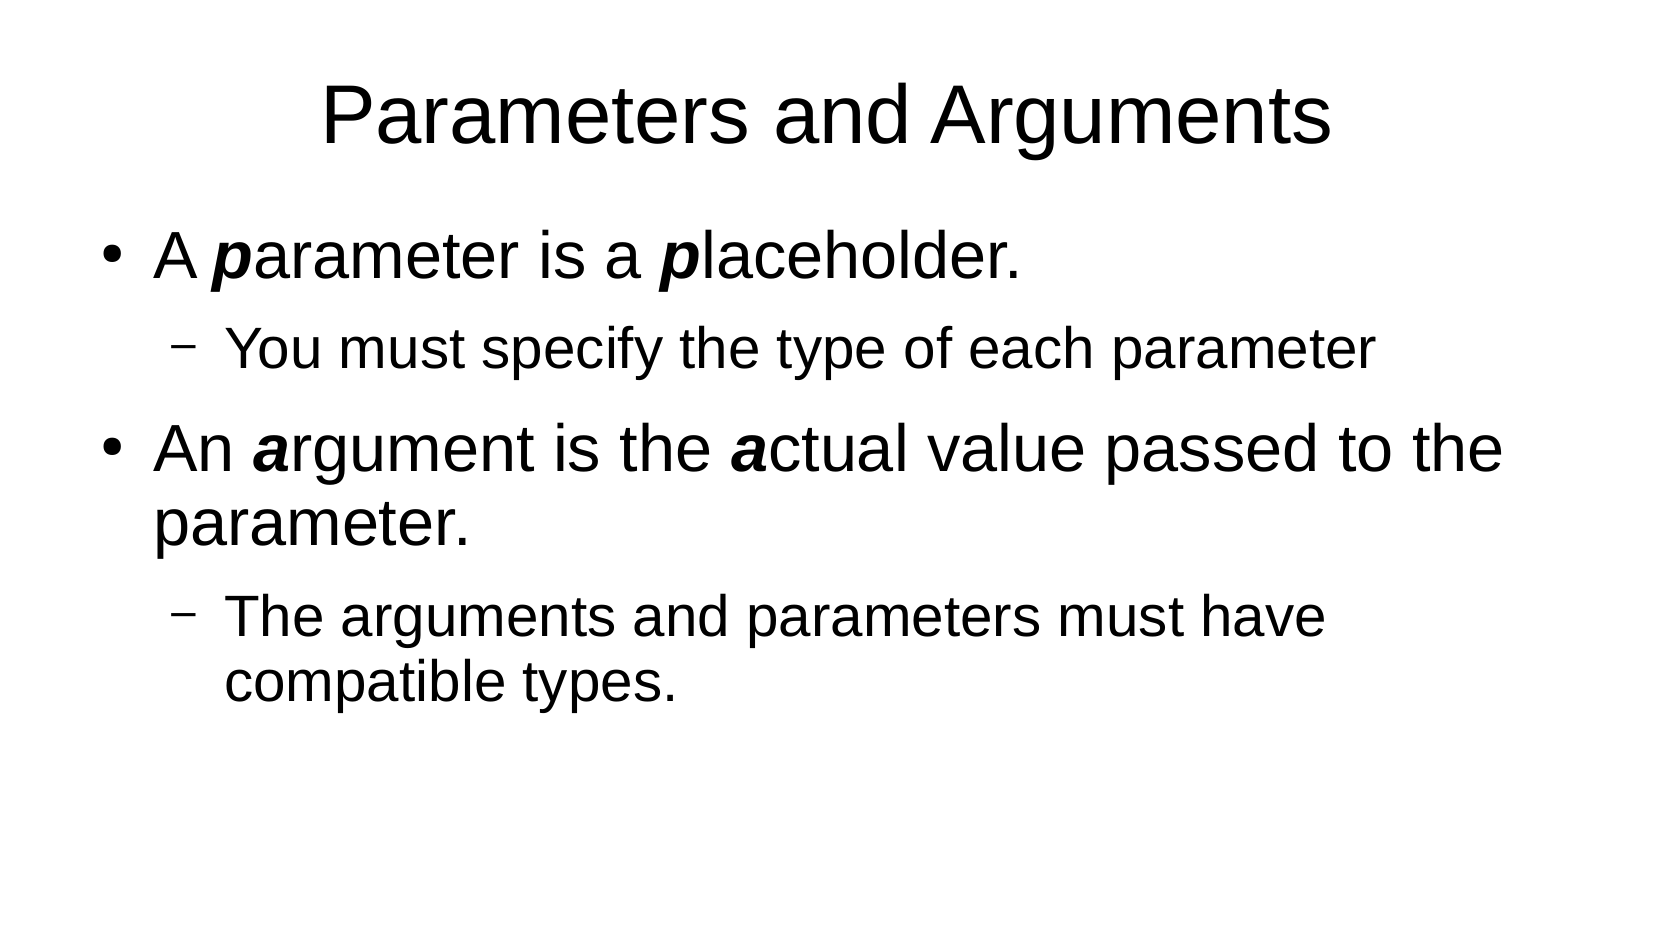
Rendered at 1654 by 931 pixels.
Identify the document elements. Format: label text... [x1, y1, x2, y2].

title Parameters and Arguments [82, 37, 1571, 193]
list A parameter is a placeholder. You must specify the type of each parameter An argument is the actual value passed to the parameter. The arguments and parameters must have compatible types. [82, 217, 1571, 758]
